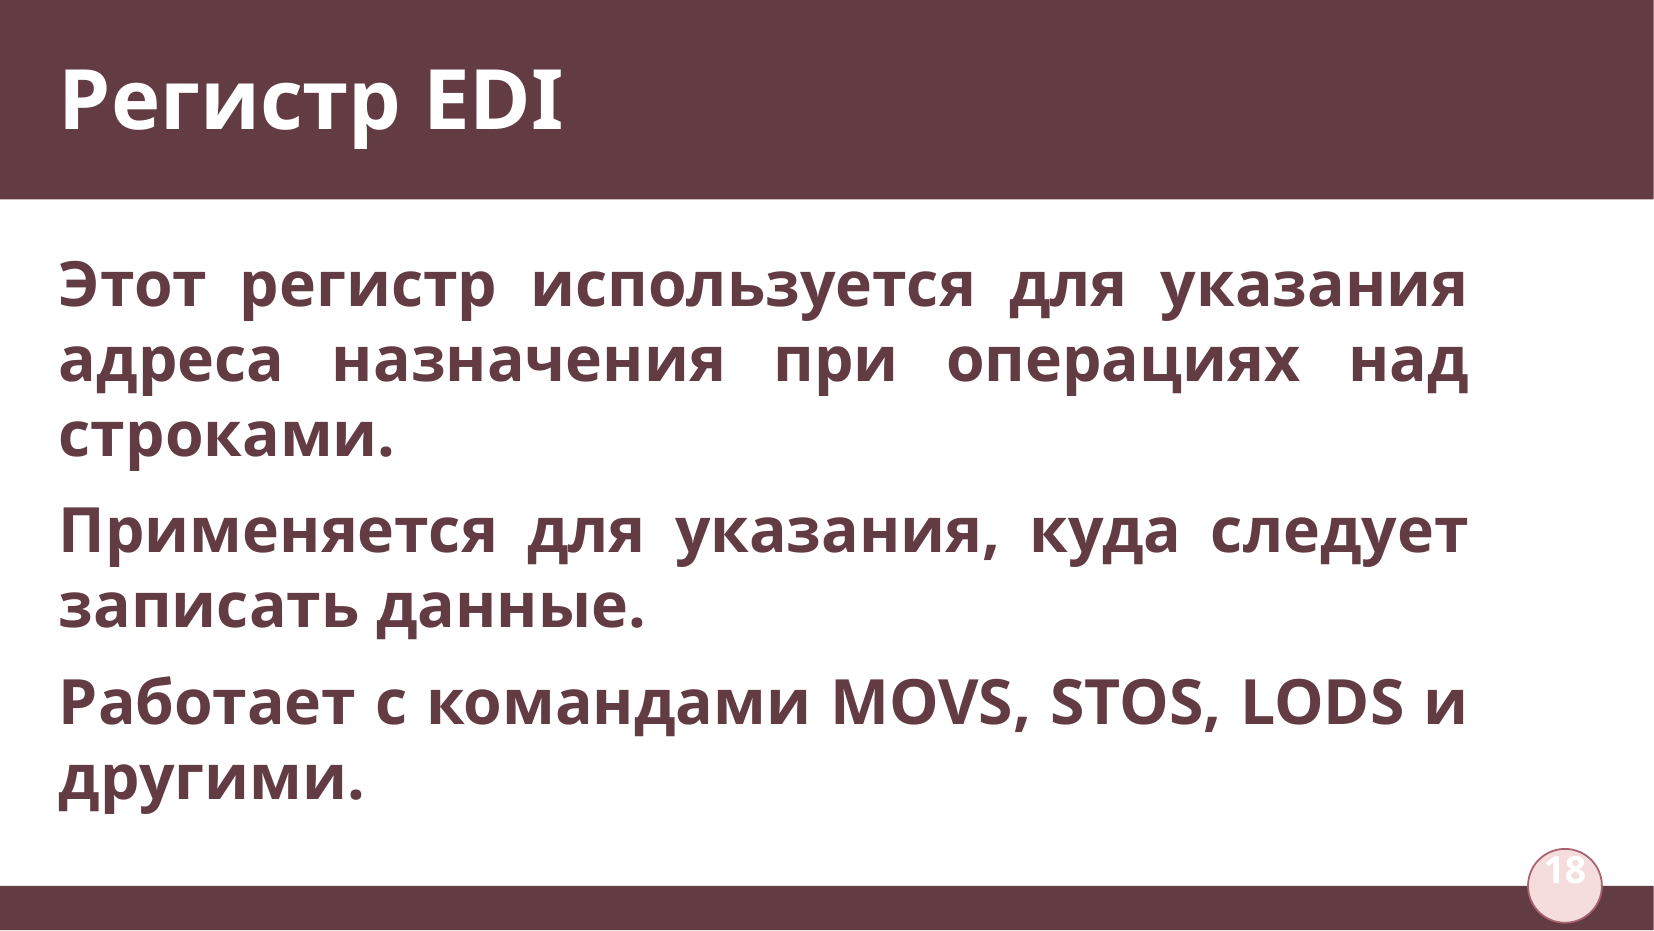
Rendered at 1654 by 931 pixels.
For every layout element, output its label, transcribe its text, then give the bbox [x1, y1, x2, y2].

title Регистр EDI [59, 37, 1595, 155]
list Этот регистр используется для указания адреса назначения при операциях над строками. Применяется для указания, куда следует записать данные. Работает с командами MOVS, STOS, LODS и другими. [59, 243, 1595, 864]
